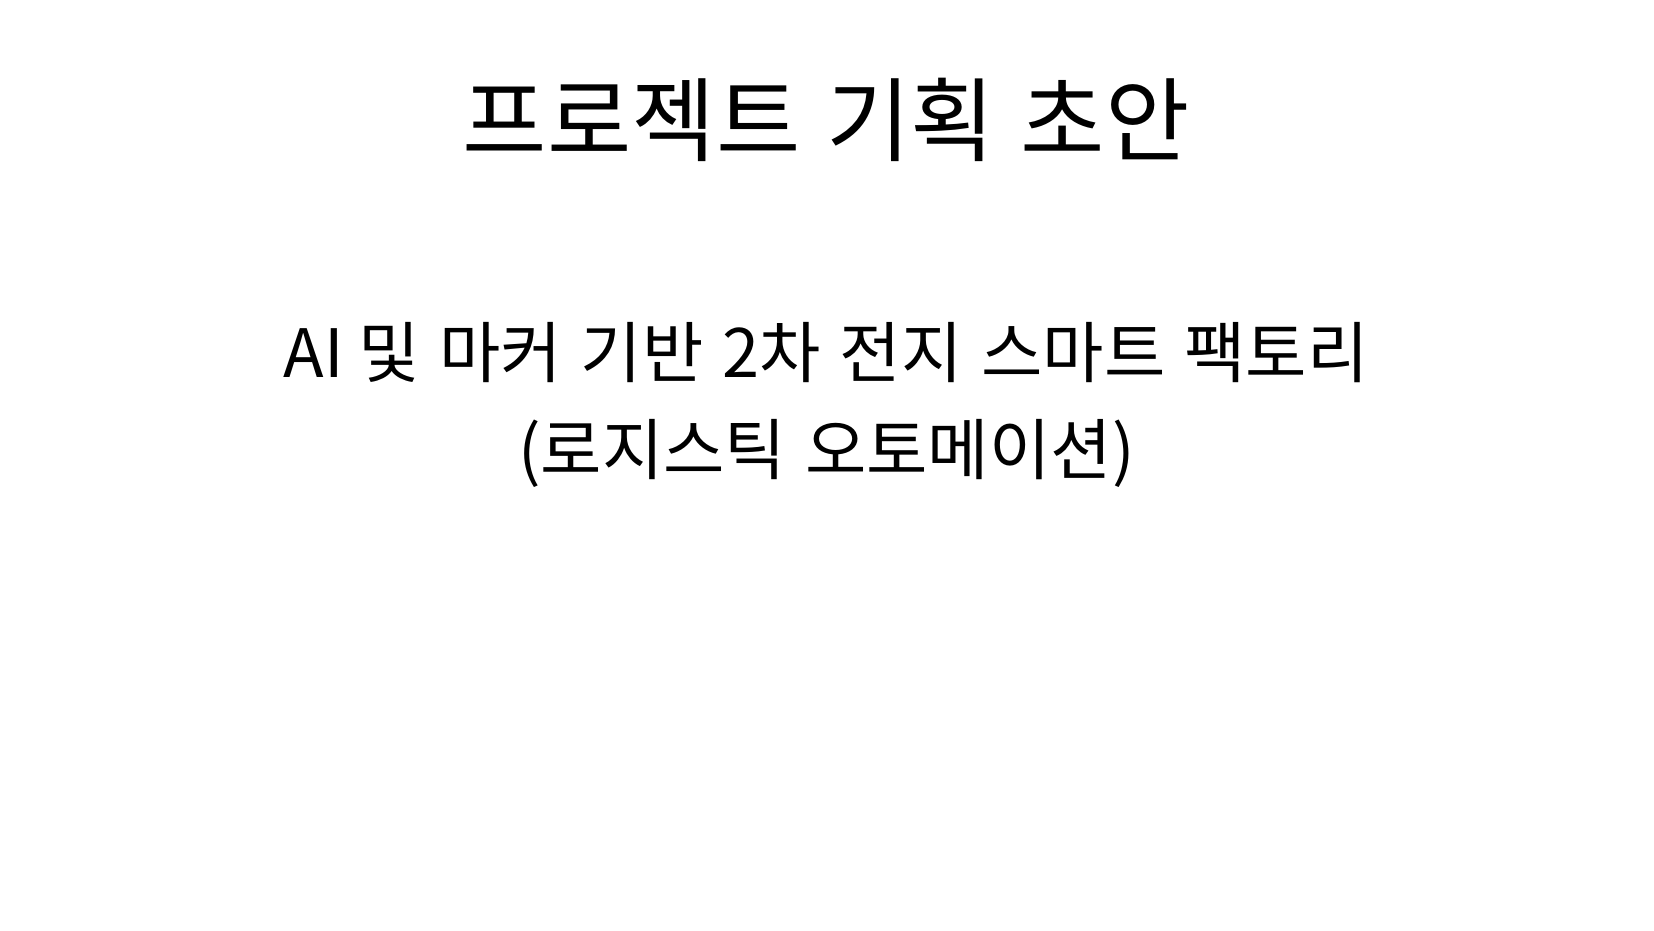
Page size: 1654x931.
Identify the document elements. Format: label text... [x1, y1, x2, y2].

subtitle AI 및 마커 기반 2차 전지 스마트 팩토리 (로지스틱 오토메이션) [82, 37, 1571, 757]
